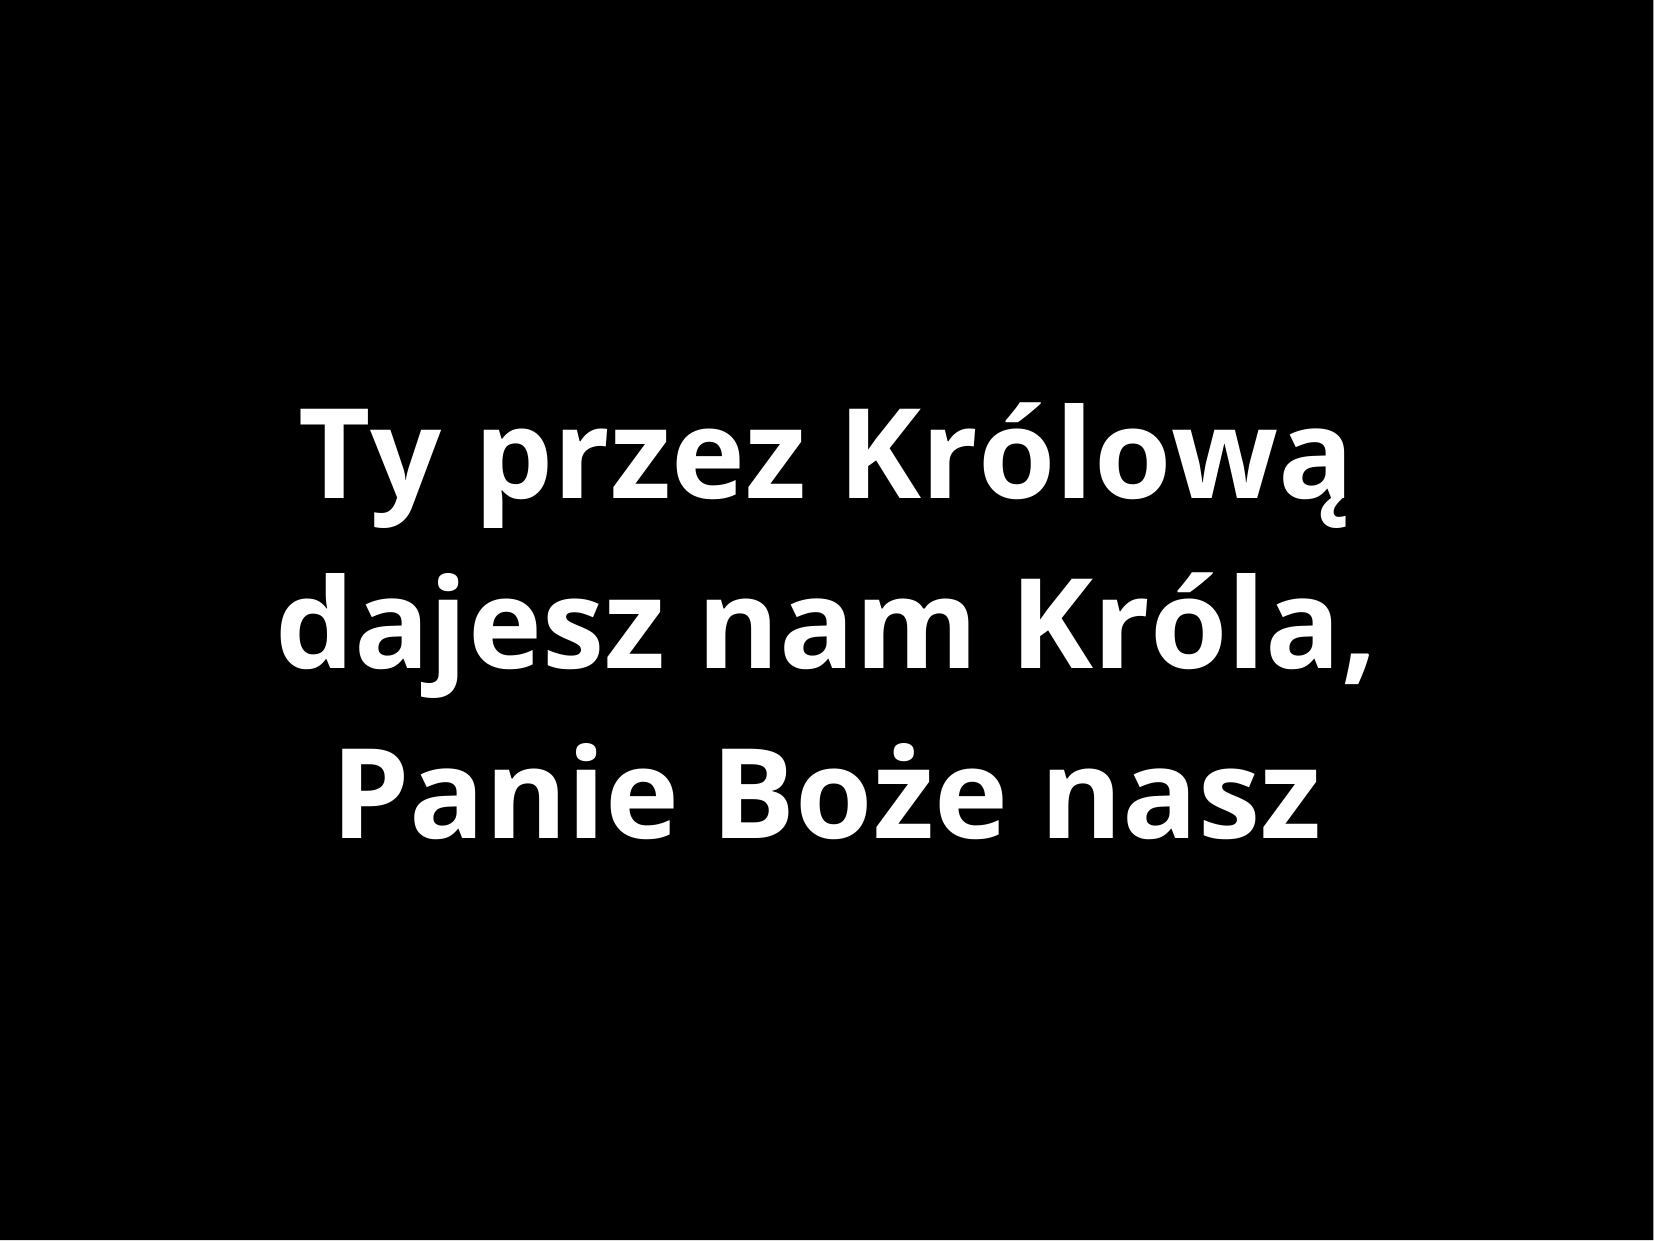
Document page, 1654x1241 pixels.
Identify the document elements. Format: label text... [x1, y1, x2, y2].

title Ty przez Królową dajesz nam Króla, Panie Boże nasz [0, 0, 1654, 1241]
